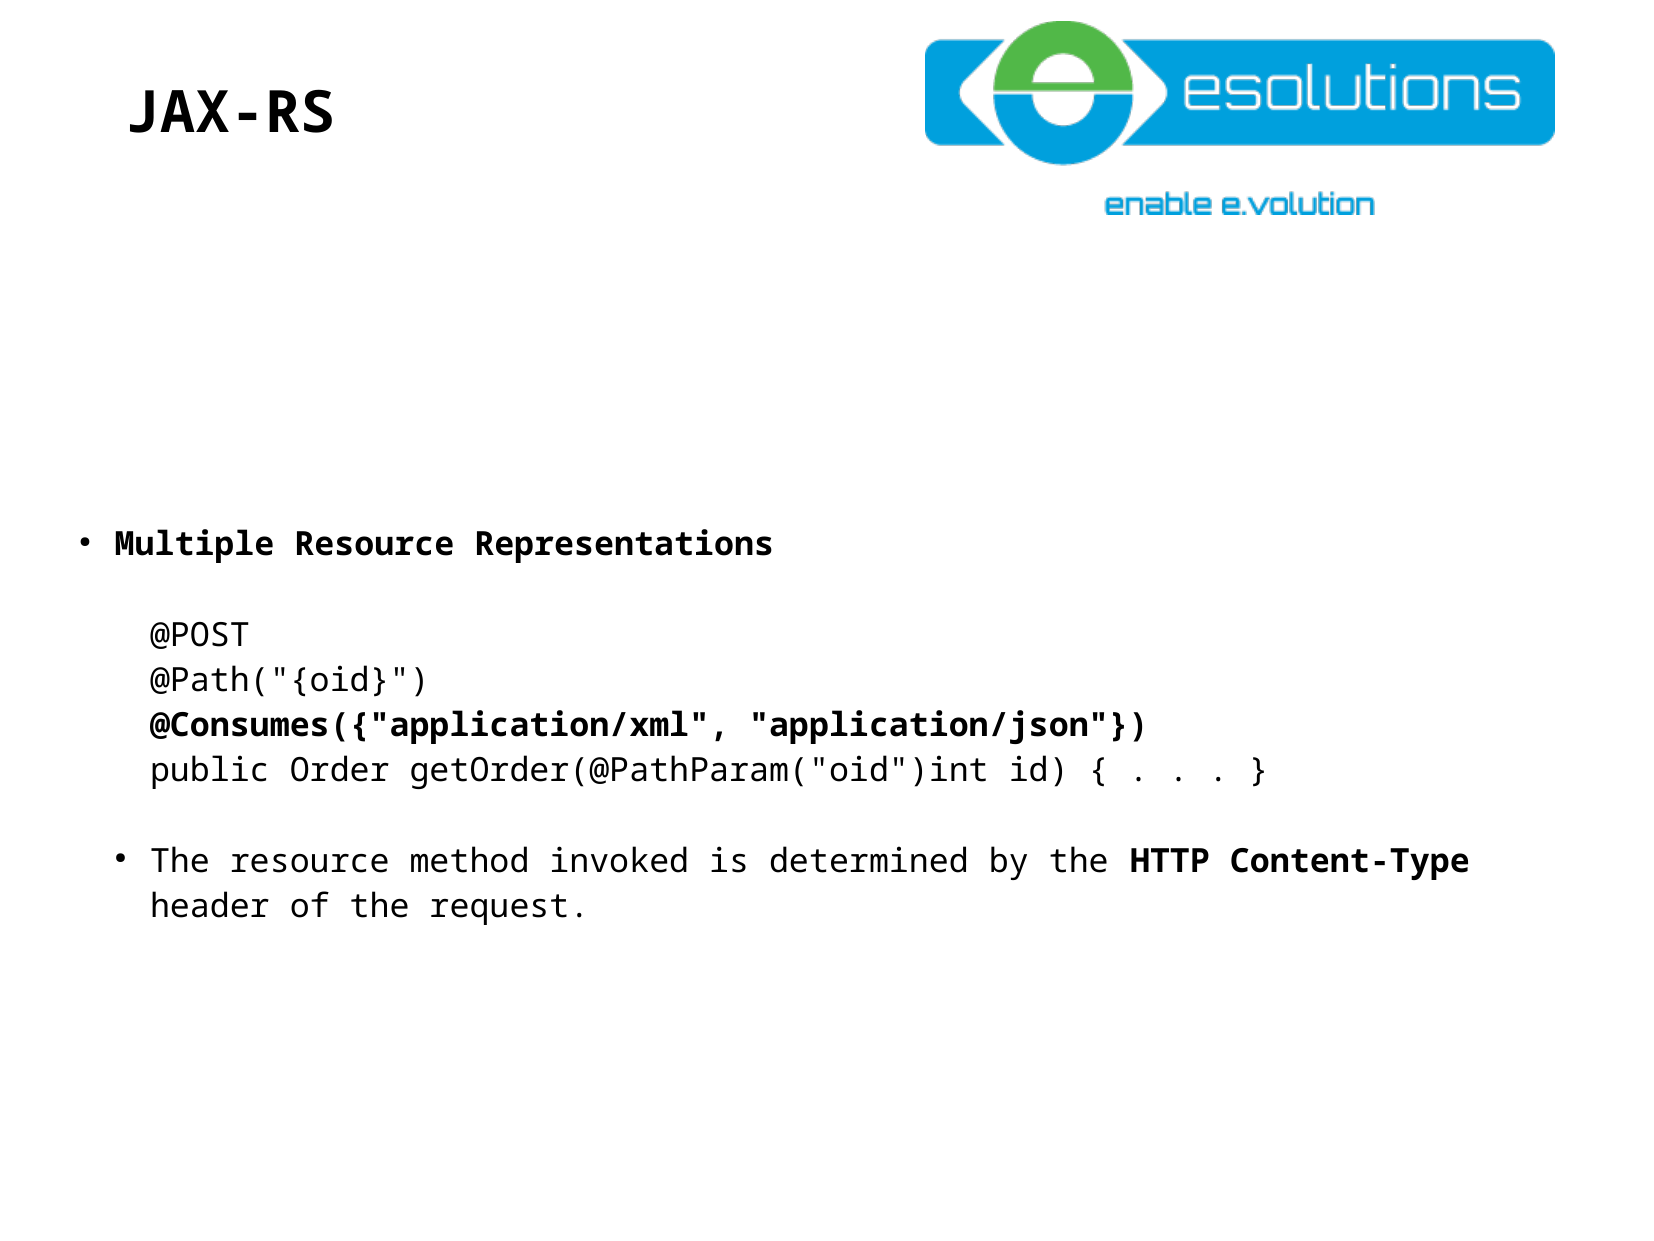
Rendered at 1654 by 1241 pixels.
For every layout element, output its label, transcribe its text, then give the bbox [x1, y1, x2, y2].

picture [925, 21, 1555, 215]
picture [1169, 201, 1179, 211]
picture [1403, 75, 1438, 110]
text_box JAX-RS [75, 63, 916, 217]
picture [1340, 201, 1351, 211]
picture [1366, 64, 1385, 110]
picture [1267, 75, 1302, 110]
picture [1485, 75, 1521, 110]
picture [1185, 75, 1220, 110]
picture [1110, 201, 1120, 205]
picture [1226, 201, 1236, 205]
picture [1444, 75, 1479, 110]
picture [1226, 75, 1261, 110]
picture [1325, 75, 1361, 110]
picture [1197, 201, 1208, 205]
picture [1390, 75, 1396, 110]
subtitle Multiple Resource Representations @POST @Path("{oid}") @Consumes({"application/xml", "application/json"}) public Order getOrder(@PathParam("oid")int id) { . . . } The resource method invoked is determined by the HTTP Content-Type header of the request. [79, 239, 1561, 1163]
picture [1360, 201, 1370, 215]
picture [1307, 64, 1319, 110]
picture [1130, 201, 1139, 215]
